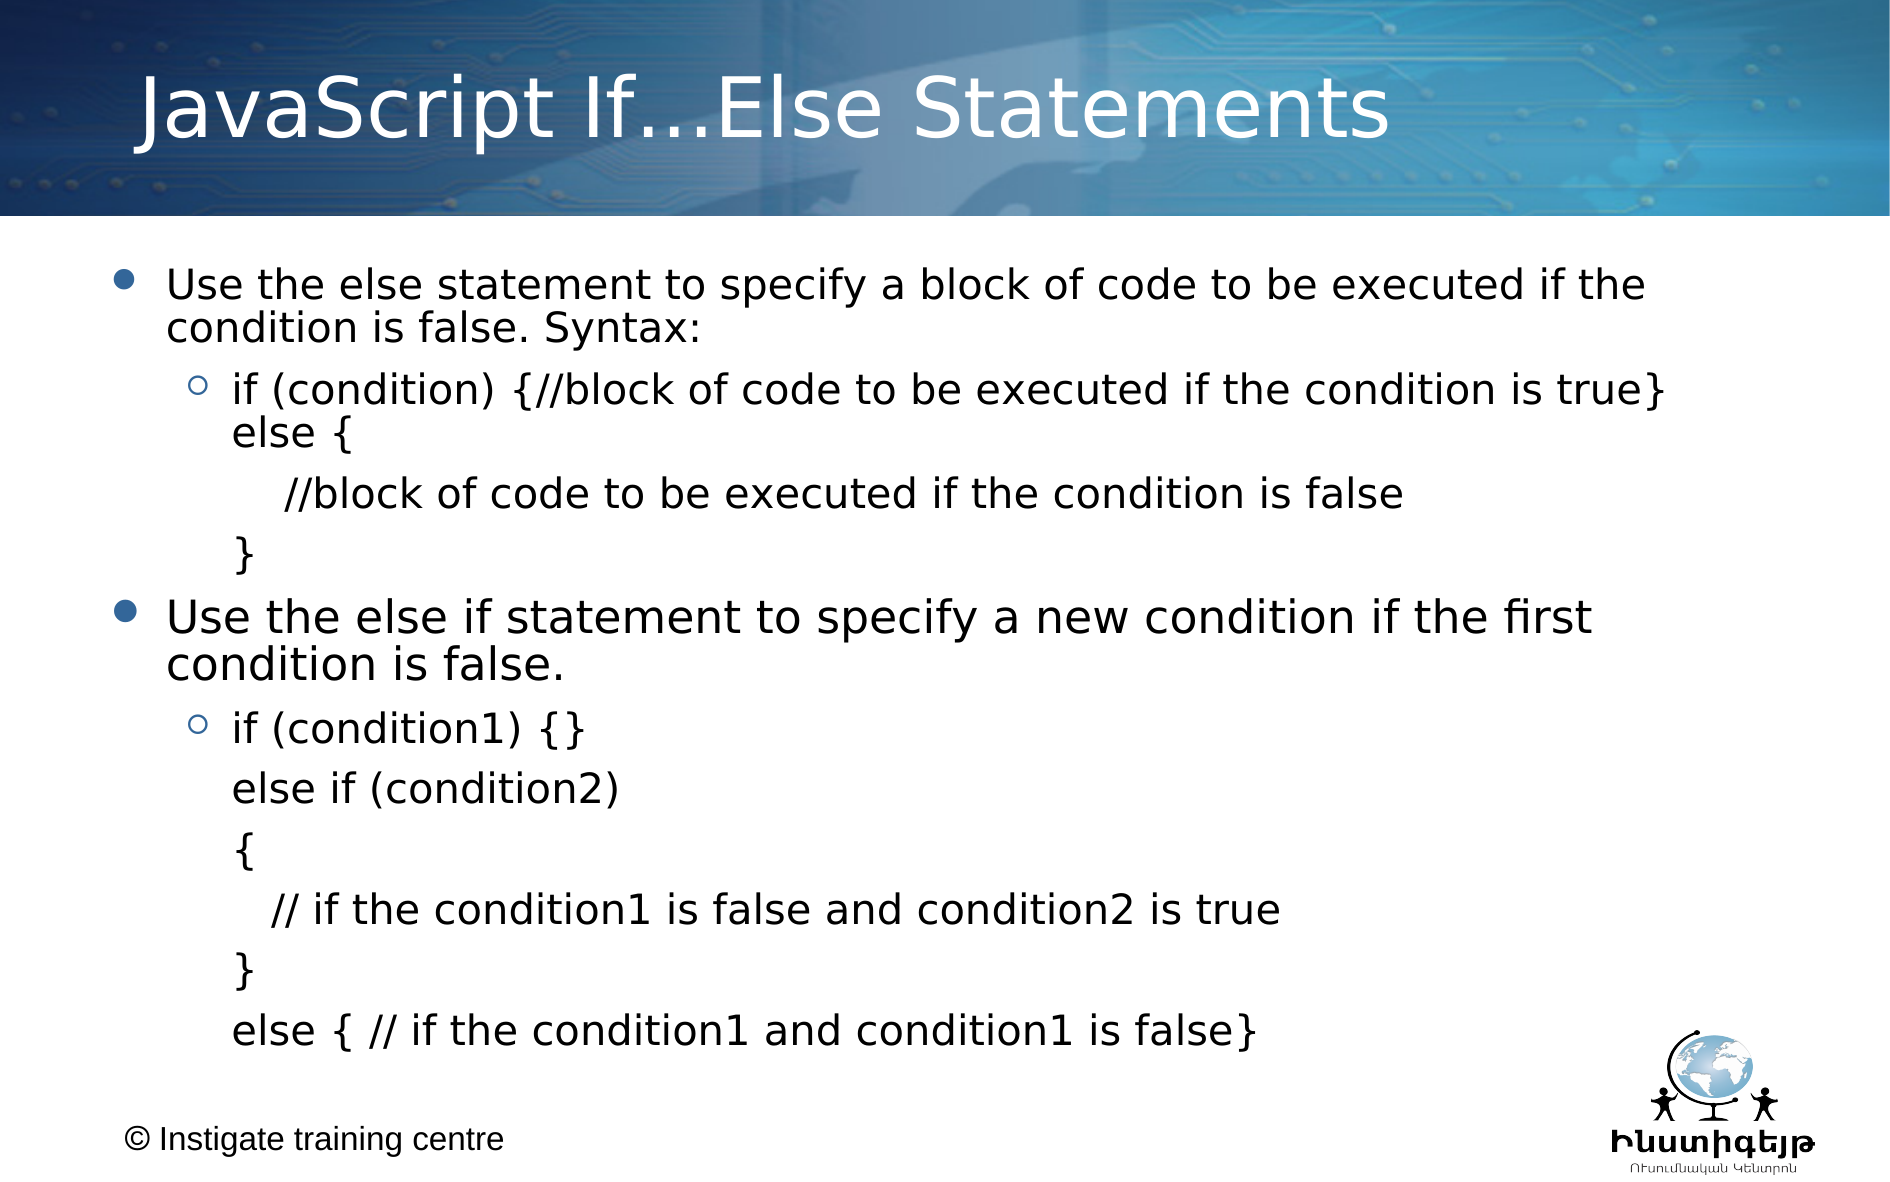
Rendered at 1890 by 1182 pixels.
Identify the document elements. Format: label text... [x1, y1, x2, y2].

list Use the else statement to specify a block of code to be executed if the condition is false. Syntax: if (condition) {//block of code to be executed if the condition is true} else { //block of code to be executed if the condition is false } Use the else if statement to specify a new condition if the first condition is false. if (condition1) {} else if (condition2) { // if the condition1 is false and condition2 is true } else { // if the condition1 and condition1 is false} [110, 264, 1801, 292]
picture [0, 0, 1890, 216]
picture [1612, 1030, 1815, 1175]
